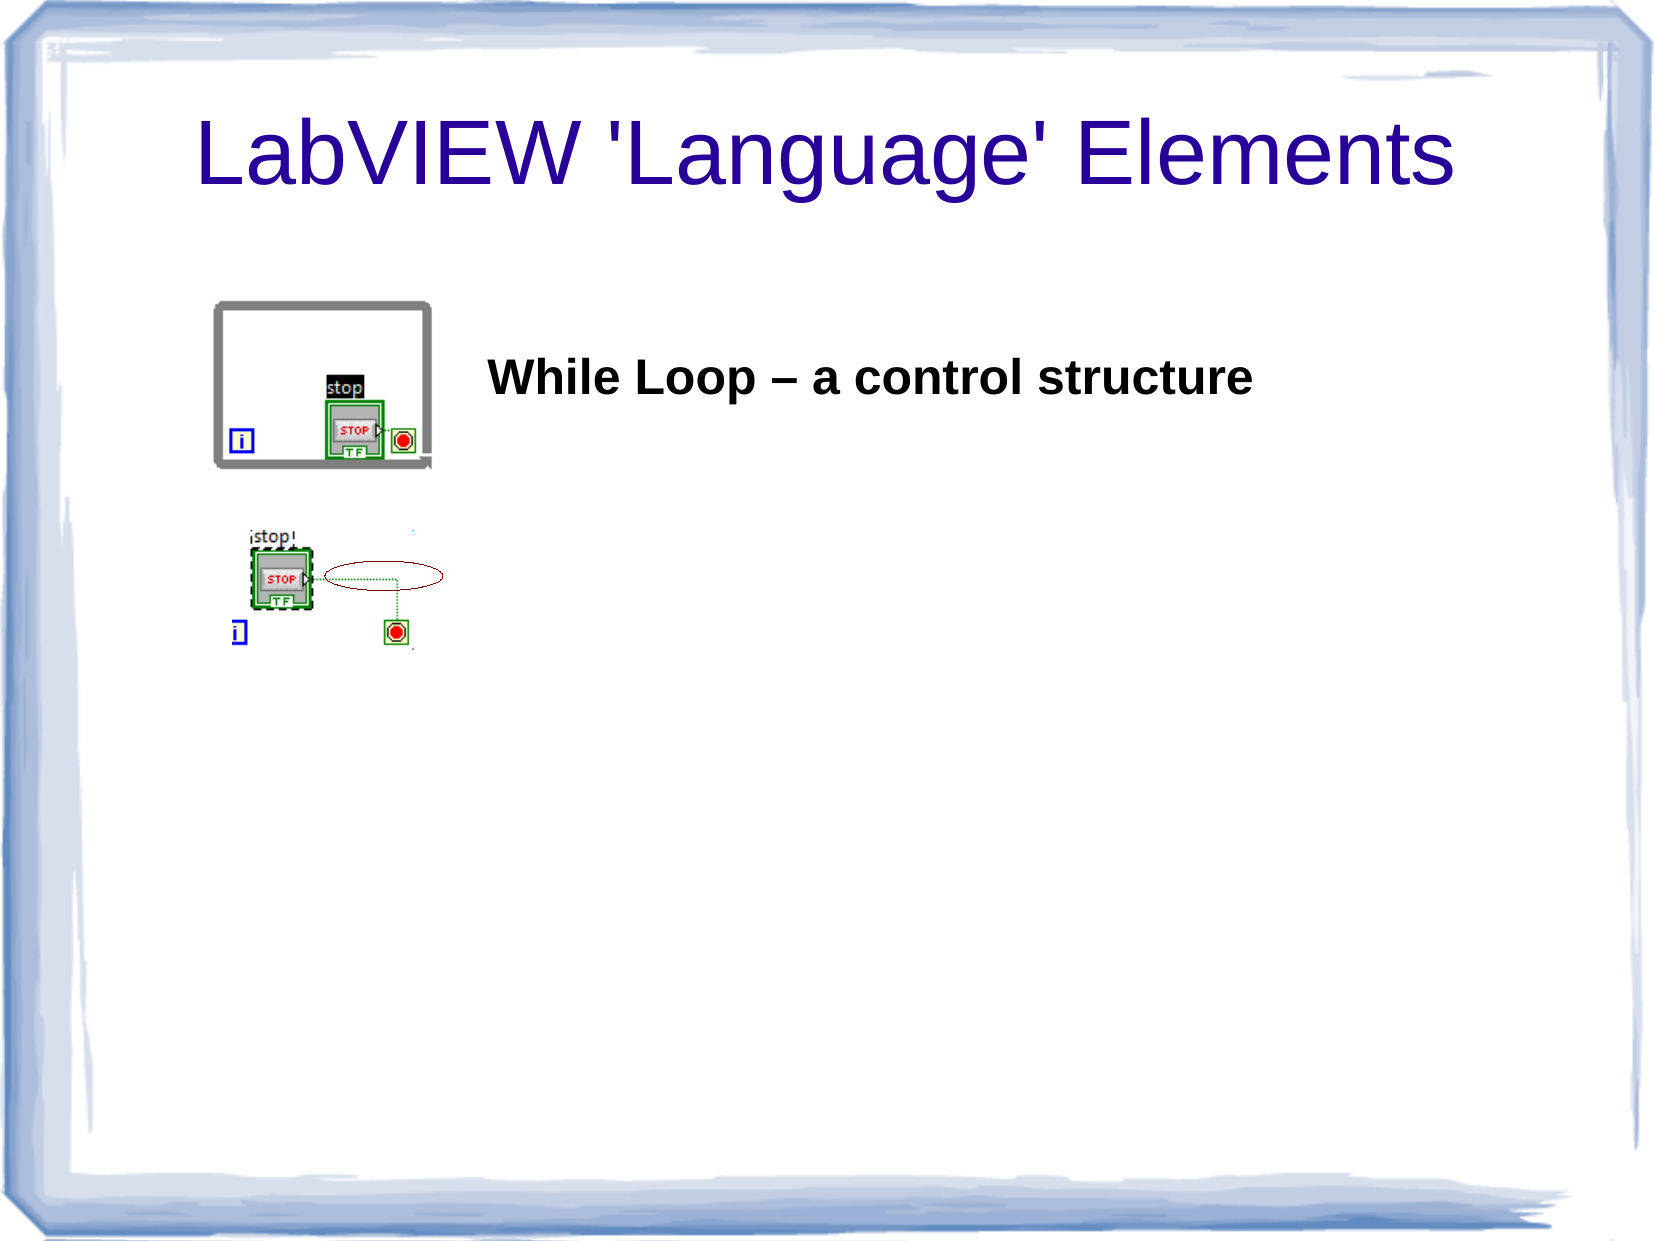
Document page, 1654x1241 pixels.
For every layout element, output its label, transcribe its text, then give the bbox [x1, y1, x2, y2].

text_box [324, 561, 443, 591]
picture [0, 0, 1654, 1241]
title LabVIEW 'Language' Elements [82, 56, 1571, 250]
text_box While Loop – a control structure [472, 341, 1329, 414]
